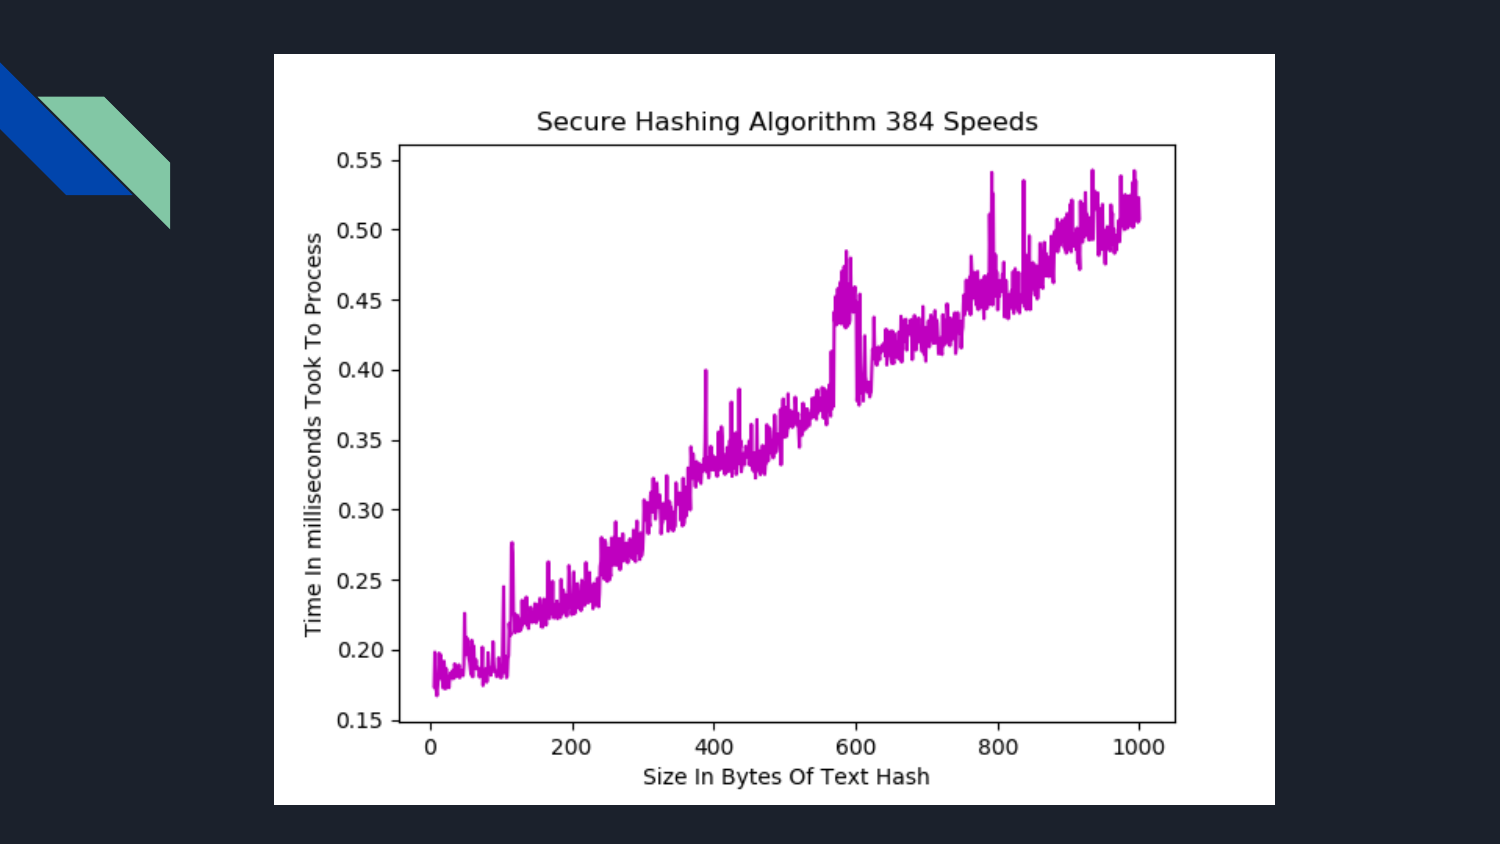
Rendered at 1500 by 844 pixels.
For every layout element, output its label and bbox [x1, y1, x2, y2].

picture [274, 54, 1275, 805]
